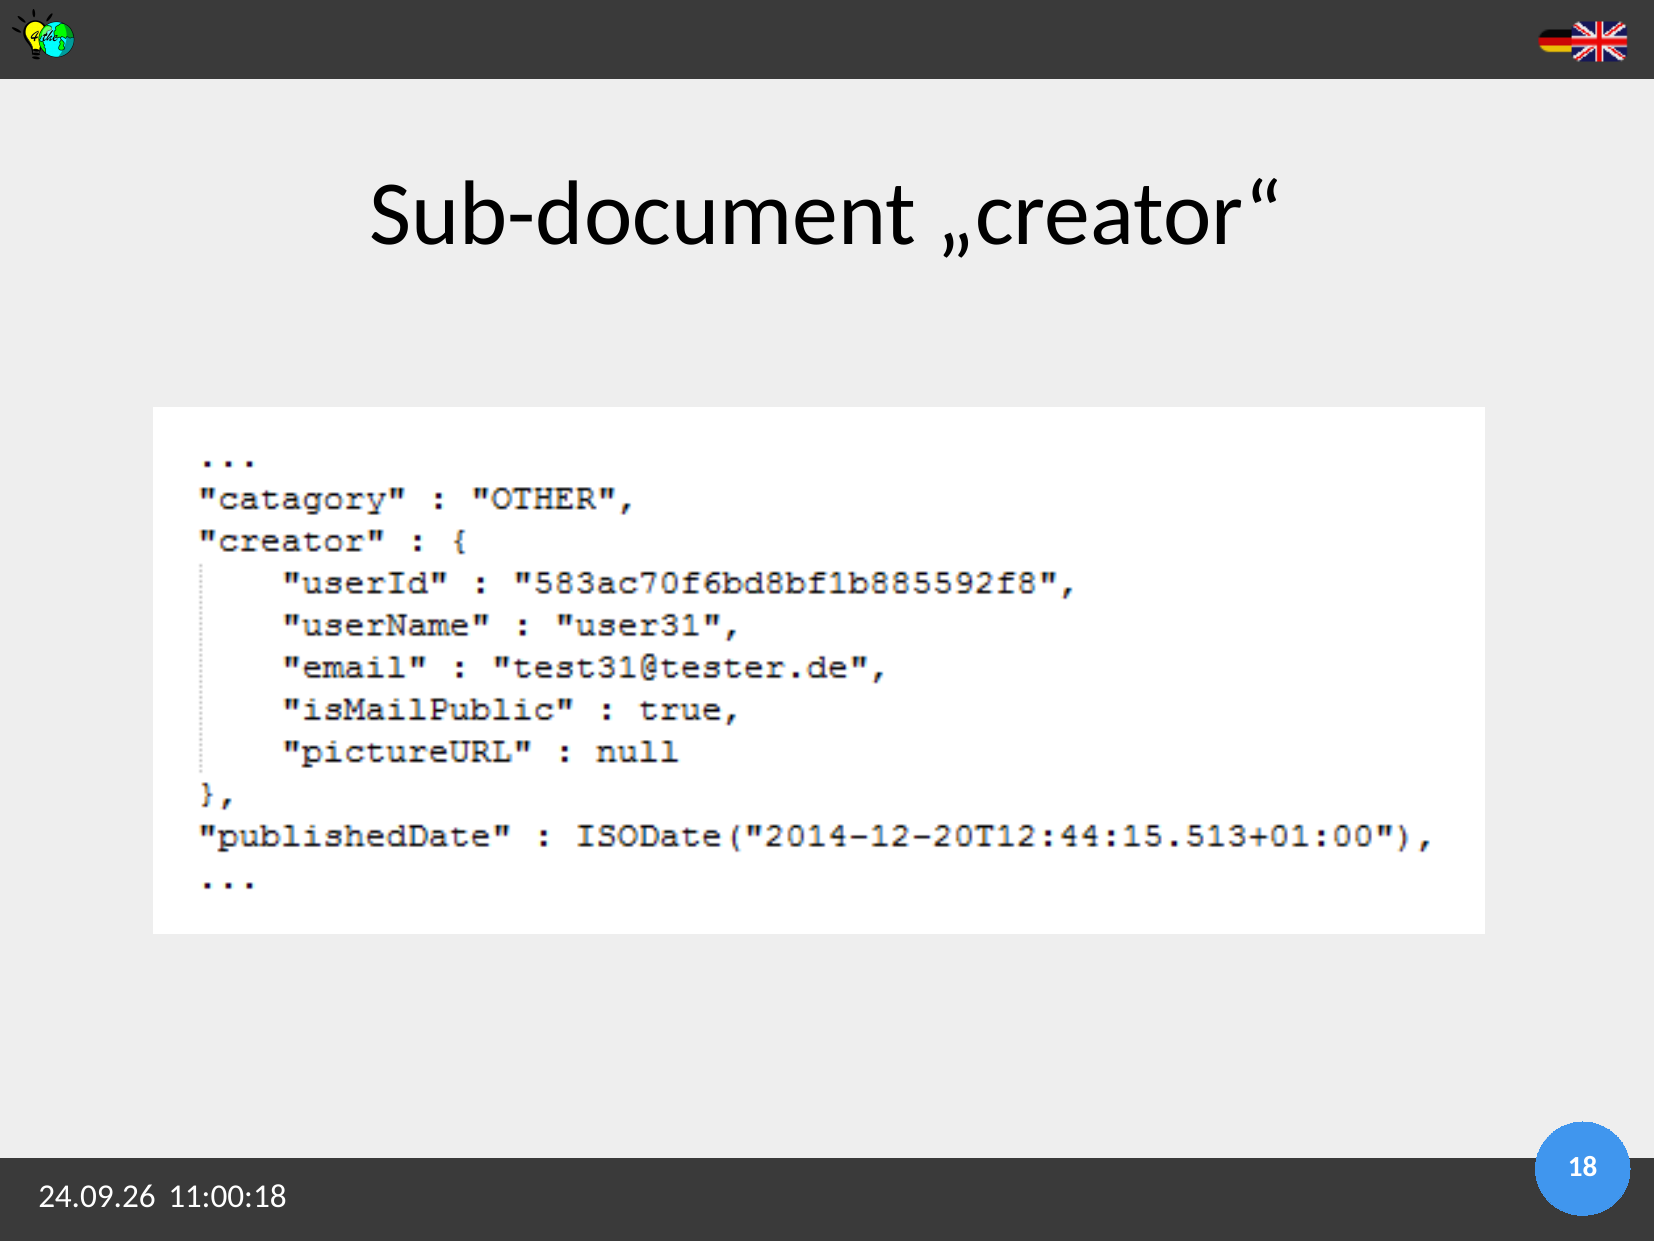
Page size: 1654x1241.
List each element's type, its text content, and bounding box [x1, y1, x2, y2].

picture [2, 0, 83, 79]
picture [1536, 18, 1629, 64]
picture [153, 407, 1485, 934]
title Sub-document „creator“ [82, 118, 1571, 326]
